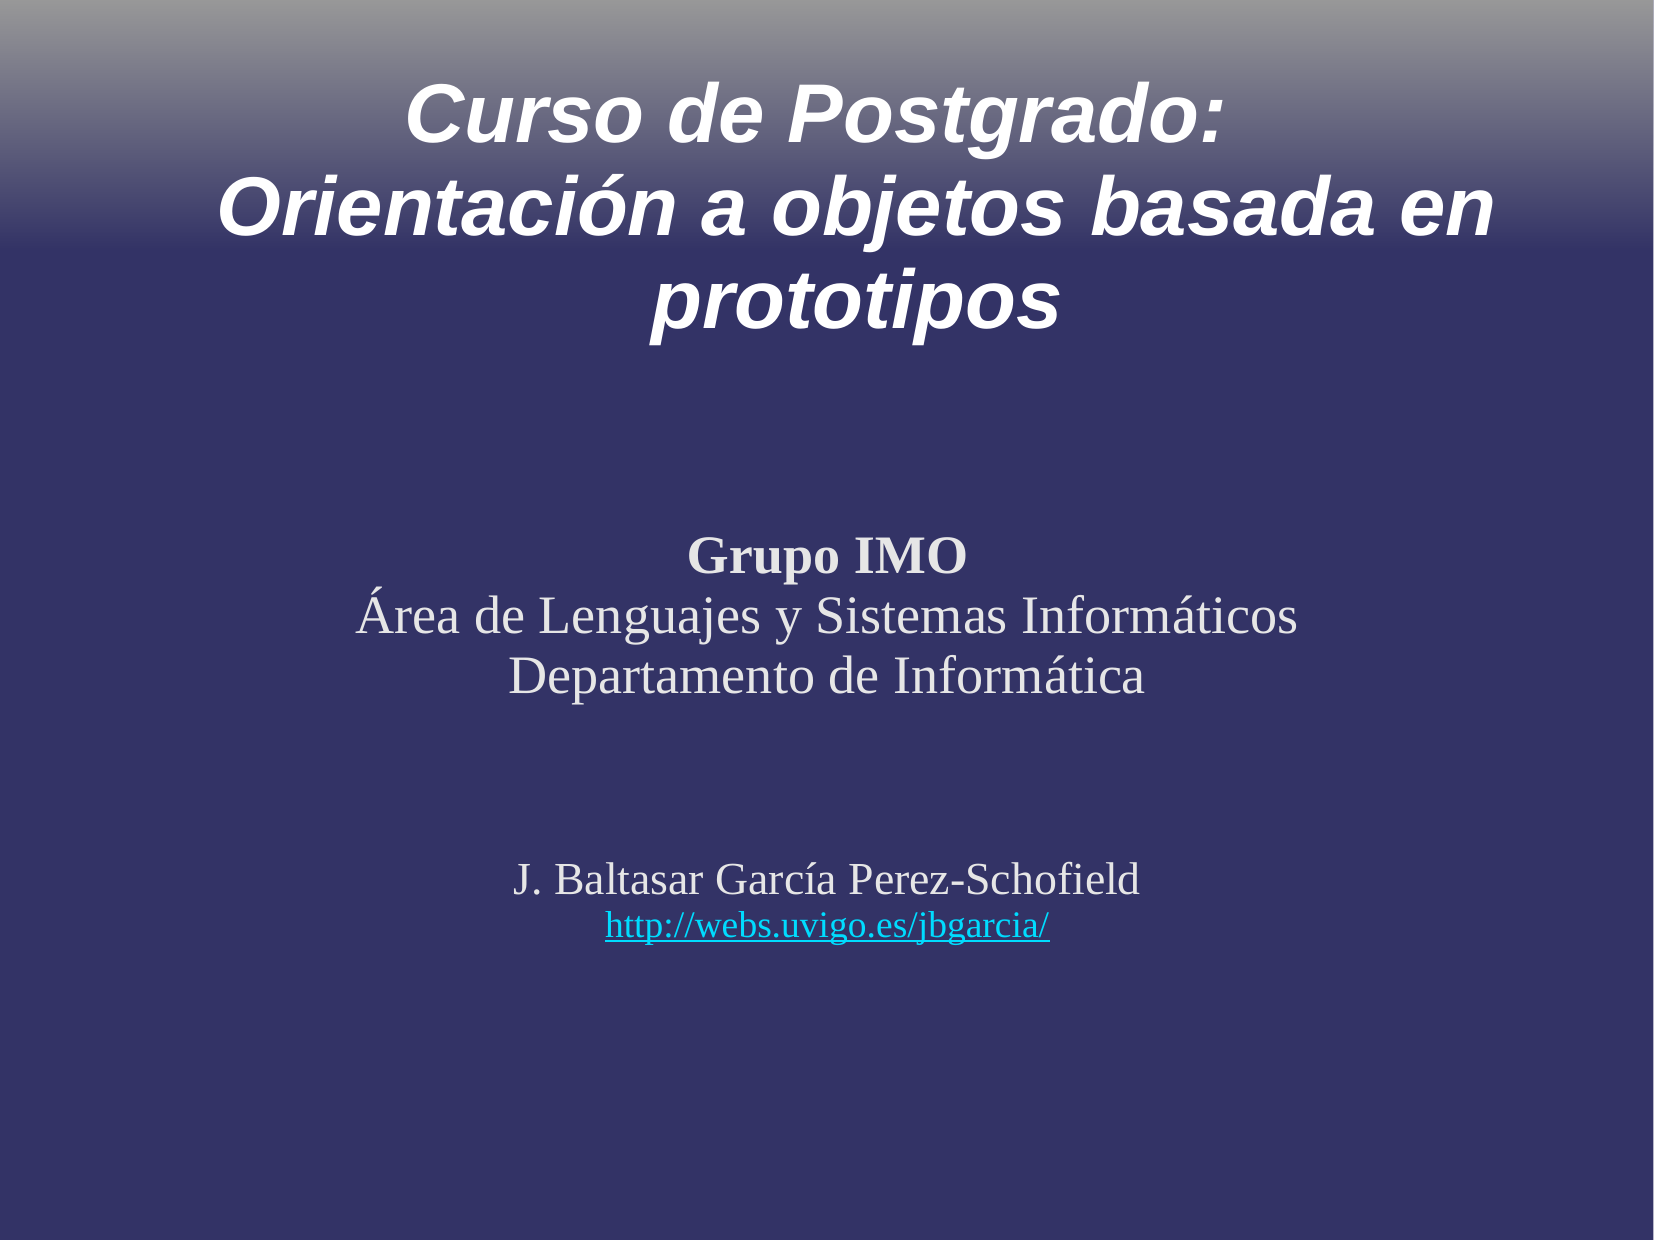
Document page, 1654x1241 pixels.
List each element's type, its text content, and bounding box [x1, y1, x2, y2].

title Curso de Postgrado: Orientación a objetos basada en prototipos [121, 66, 1534, 344]
subtitle Grupo IMO Área de Lenguajes y Sistemas Informáticos Departamento de Informática J. Baltasar García Perez-Schofield http://webs.uvigo.es/jbgarcia/ [121, 344, 1534, 1127]
